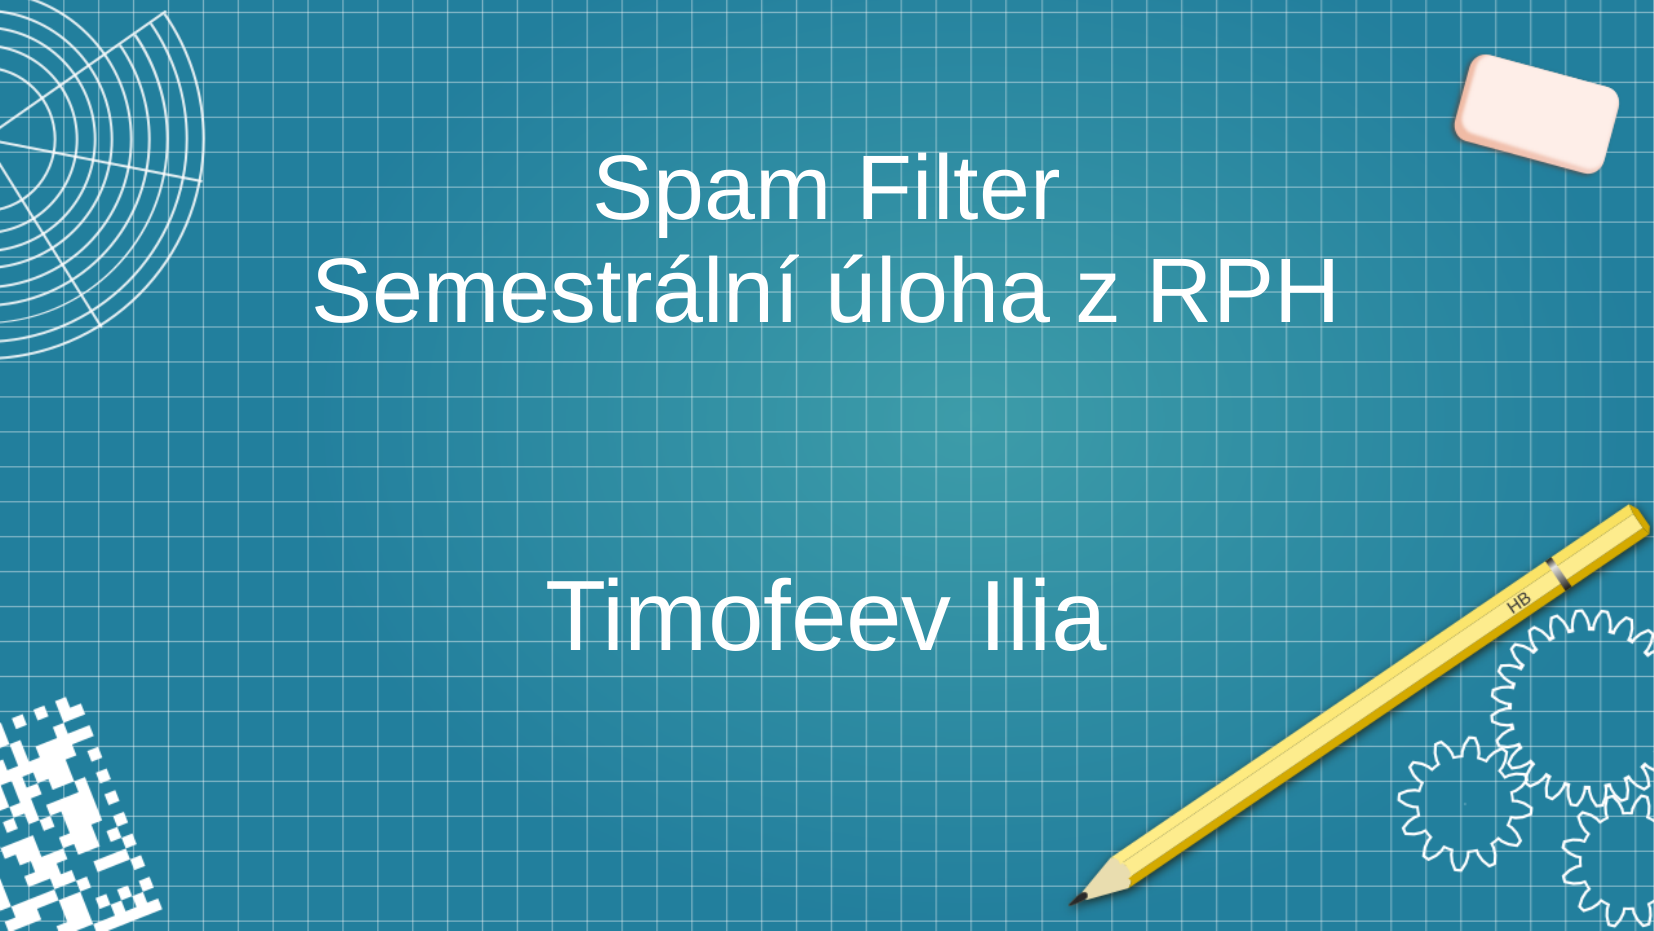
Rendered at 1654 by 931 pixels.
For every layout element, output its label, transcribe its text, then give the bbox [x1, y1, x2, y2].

title Spam Filter Semestrální úloha z RPH [82, 132, 1571, 346]
subtitle Timofeev Ilia [82, 389, 1571, 842]
picture [0, 0, 1654, 931]
